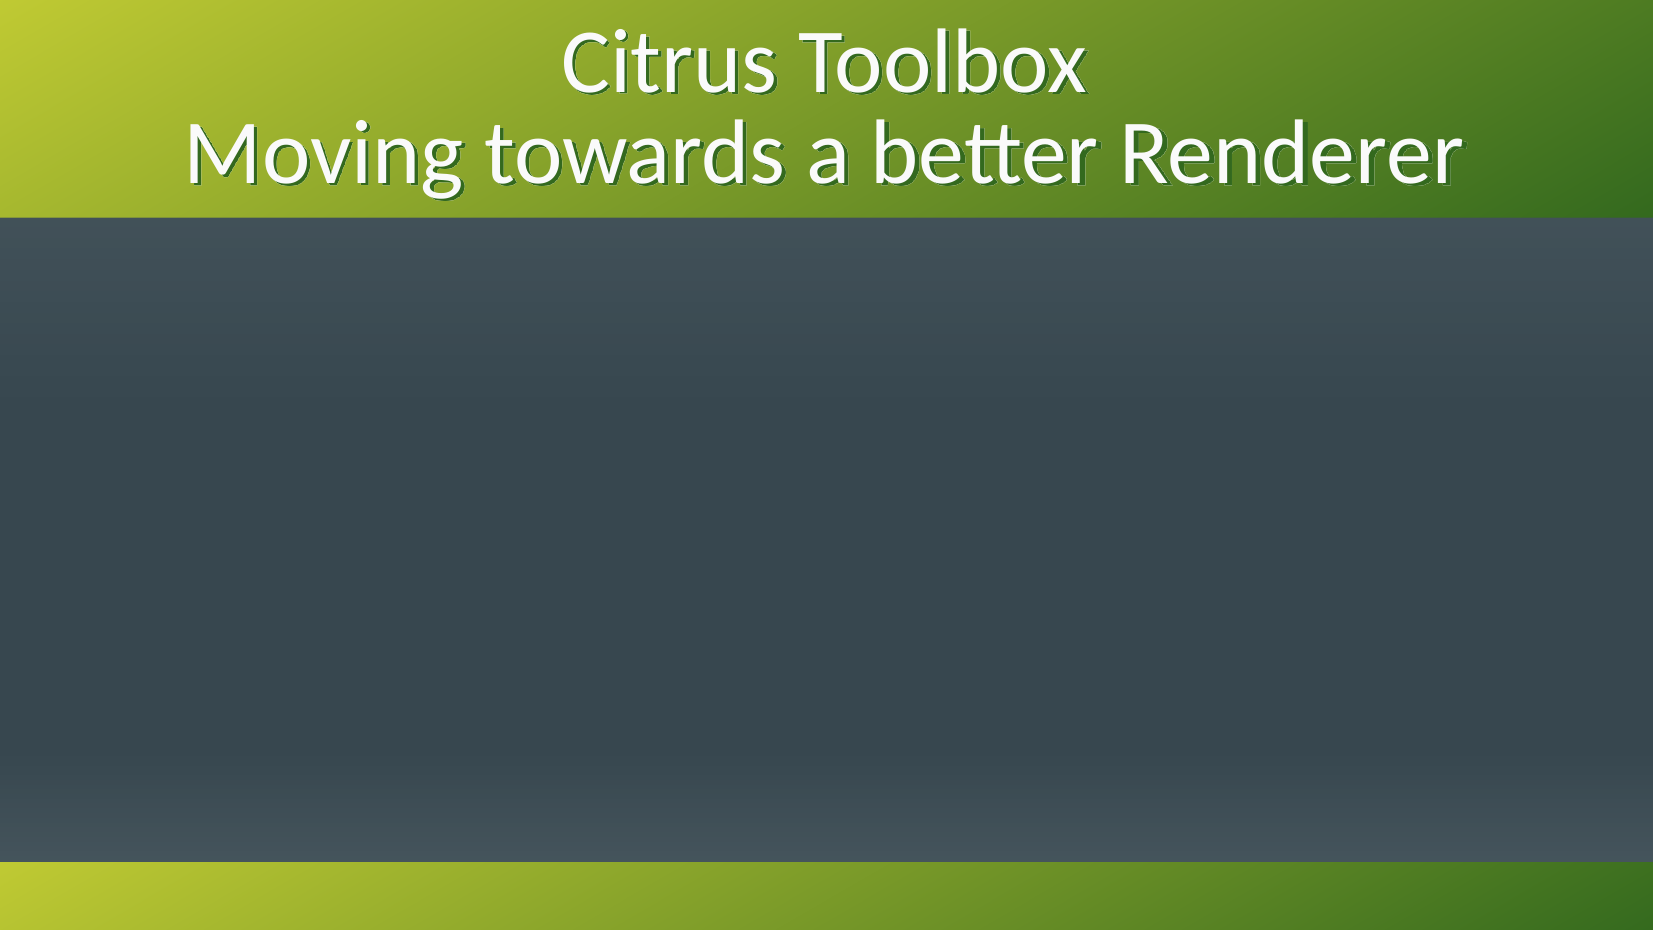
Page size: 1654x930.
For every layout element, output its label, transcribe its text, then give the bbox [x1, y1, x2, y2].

title Citrus Toolbox Moving towards a better Renderer [74, 23, 1575, 207]
